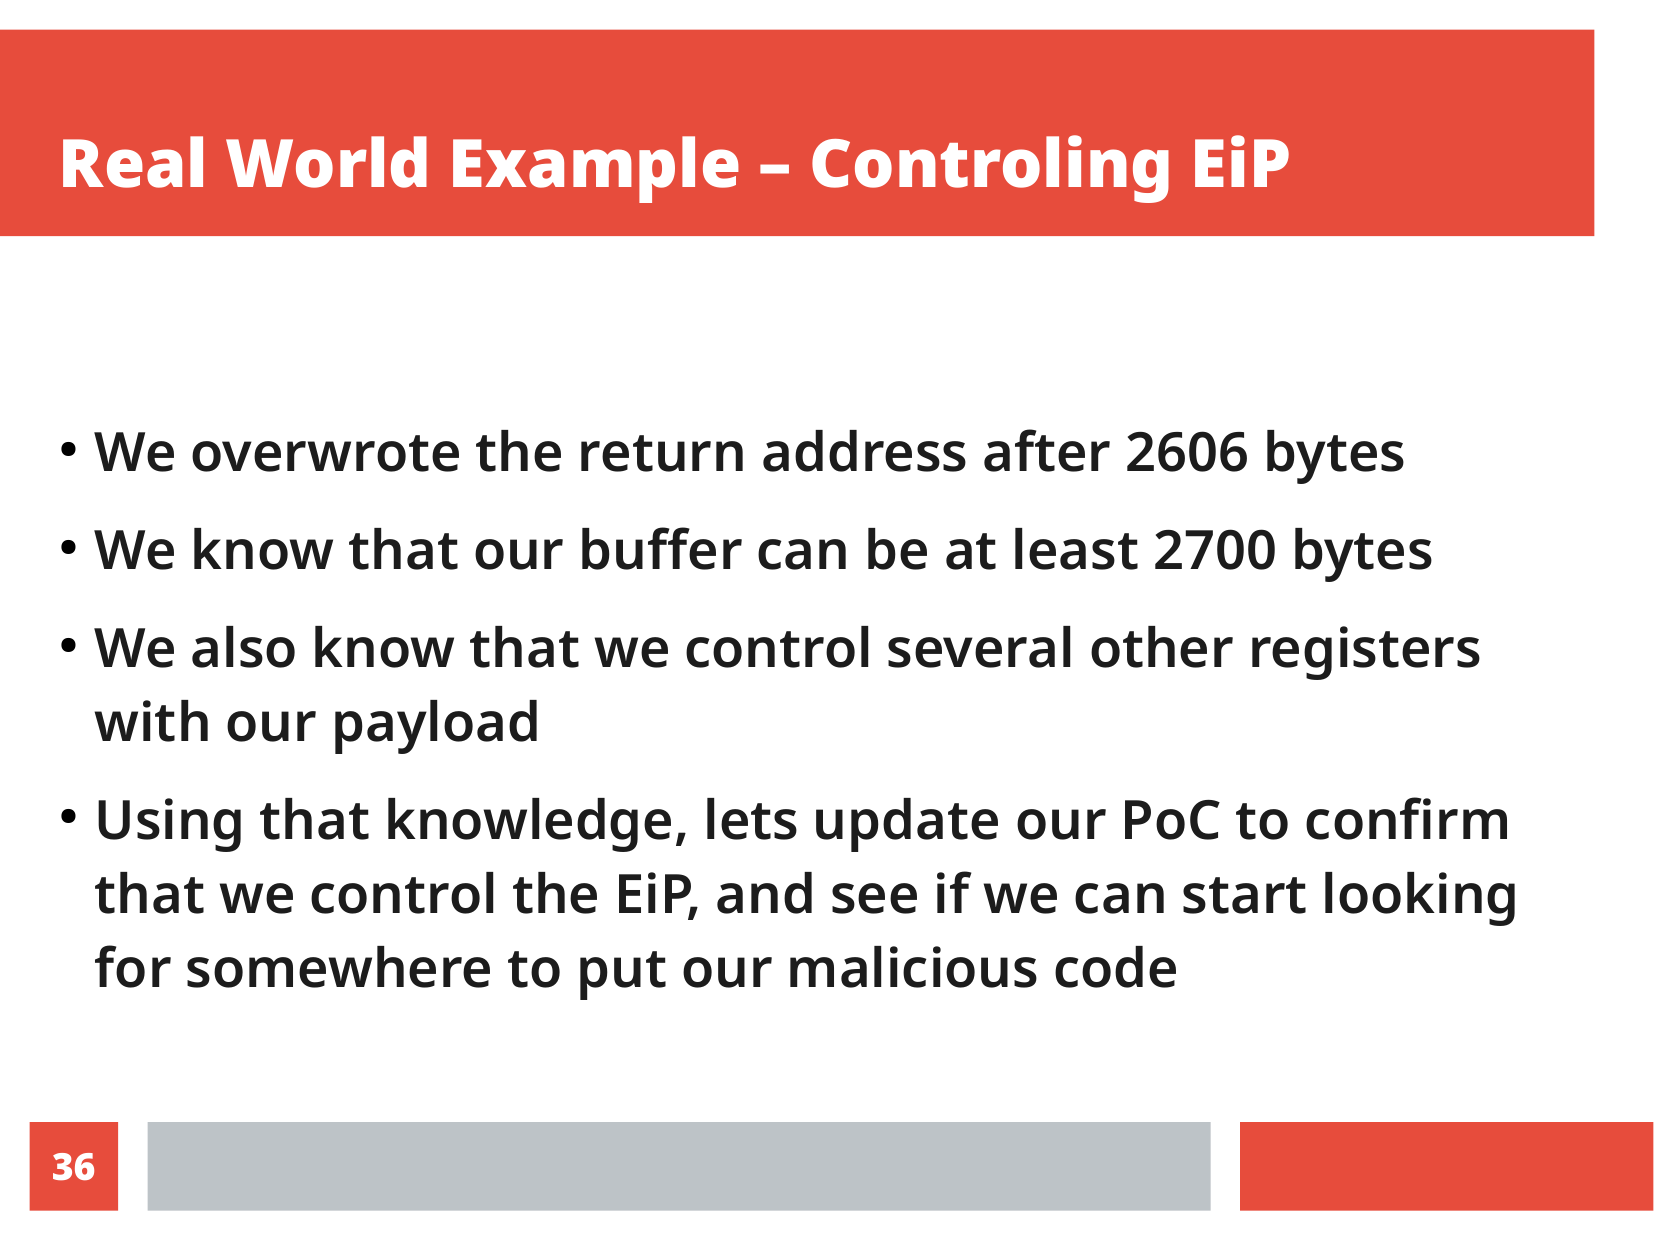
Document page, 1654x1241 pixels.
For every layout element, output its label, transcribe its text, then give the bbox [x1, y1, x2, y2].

title Real World Example – Controling EiP [59, 59, 1595, 207]
list We overwrote the return address after 2606 bytes We know that our buffer can be at least 2700 bytes We also know that we control several other registers with our payload Using that knowledge, lets update our PoC to confirm that we control the EiP, and see if we can start looking for somewhere to put our malicious code [59, 324, 1565, 1093]
